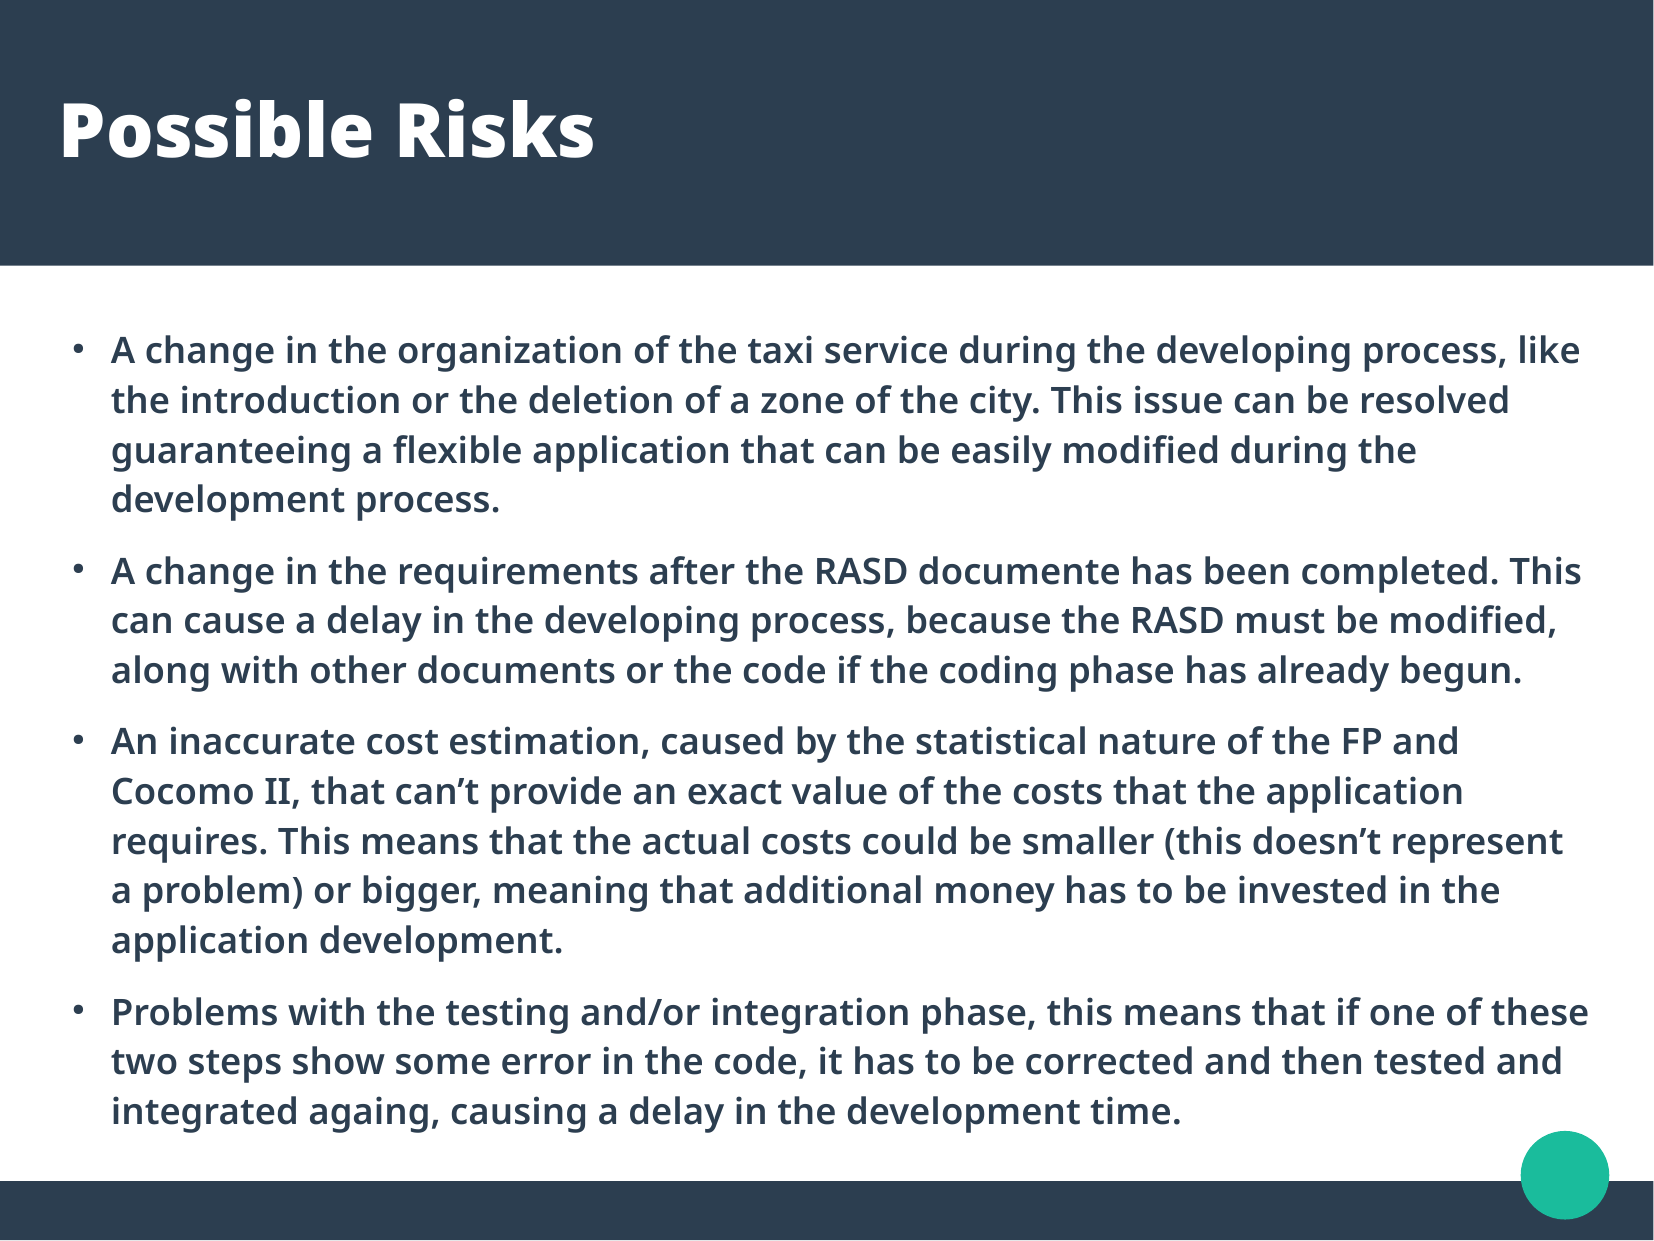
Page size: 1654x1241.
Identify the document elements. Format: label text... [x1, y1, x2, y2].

list A change in the organization of the taxi service during the developing process, like the introduction or the deletion of a zone of the city. This issue can be resolved guaranteeing a flexible application that can be easily modified during the development process. A change in the requirements after the RASD documente has been completed. This can cause a delay in the developing process, because the RASD must be modified, along with other documents or the code if the coding phase has already begun. An inaccurate cost estimation, caused by the statistical nature of the FP and Cocomo II, that can’t provide an exact value of the costs that the application requires. This means that the actual costs could be smaller (this doesn’t represent a problem) or bigger, meaning that additional money has to be invested in the application development. Problems with the testing and/or integration phase, this means that if one of these two steps show some error in the code, it has to be corrected and then tested and integrated againg, causing a delay in the development time. [59, 324, 1595, 1152]
title Possible Risks [59, 49, 1595, 207]
